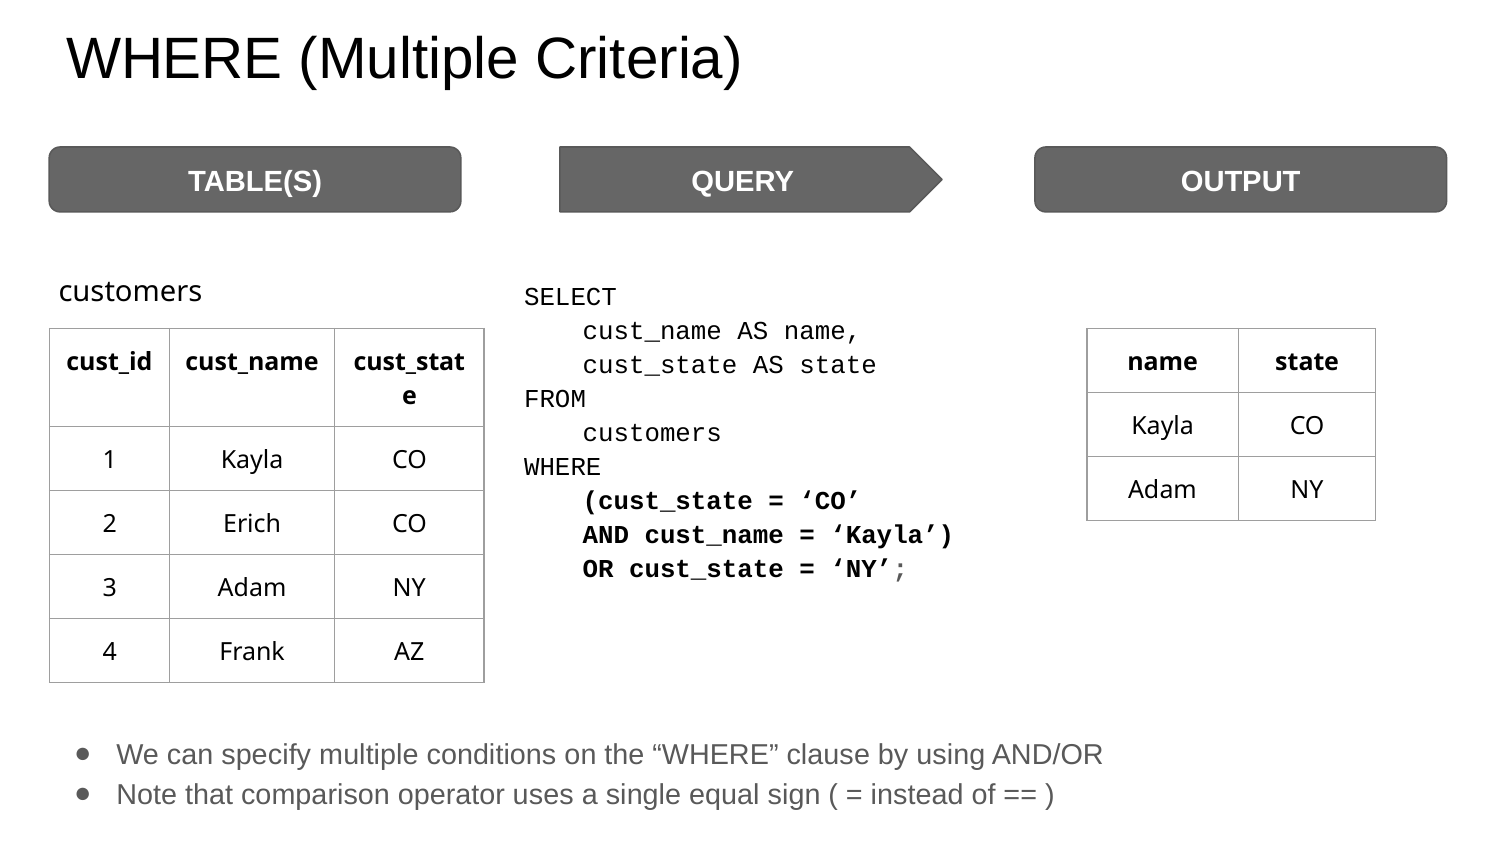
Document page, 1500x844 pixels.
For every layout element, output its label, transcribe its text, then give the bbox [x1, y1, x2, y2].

table_cell AZ [335, 619, 483, 682]
table_cell Adam [1088, 457, 1238, 520]
table_header state [1239, 329, 1375, 392]
table_cell Adam [170, 555, 334, 618]
table_cell 3 [50, 555, 169, 618]
text_box QUERY [559, 146, 943, 212]
table_cell CO [335, 491, 483, 554]
text_box OUTPUT [1034, 146, 1447, 212]
table_header cust_state [335, 329, 483, 426]
table_cell Kayla [1088, 393, 1238, 456]
table_cell CO [1239, 393, 1375, 456]
table_cell 1 [50, 427, 169, 490]
list We can specify multiple conditions on the “WHERE” clause by using AND/OR Note that comparison operator uses a single equal sign ( = instead of == ) [43, 715, 1399, 827]
table_header name [1088, 329, 1238, 392]
text_box TABLE(S) [49, 146, 461, 212]
title WHERE (Multiple Criteria) [51, 10, 1449, 113]
table_header cust_name [170, 329, 334, 426]
text_box customers [43, 257, 280, 323]
table_cell NY [1239, 457, 1375, 520]
table_cell CO [335, 427, 483, 490]
table_cell Frank [170, 619, 334, 682]
table_cell Erich [170, 491, 334, 554]
table_cell NY [335, 555, 483, 618]
table_cell 2 [50, 491, 169, 554]
table_cell 4 [50, 619, 169, 682]
table_cell Kayla [170, 427, 334, 490]
table_header cust_id [50, 329, 169, 426]
list SELECT cust_name AS name, cust_state AS state FROM customers WHERE (cust_state = ‘CO’ AND cust_name = ‘Kayla’) OR cust_state = ‘NY’; [509, 264, 1136, 602]
